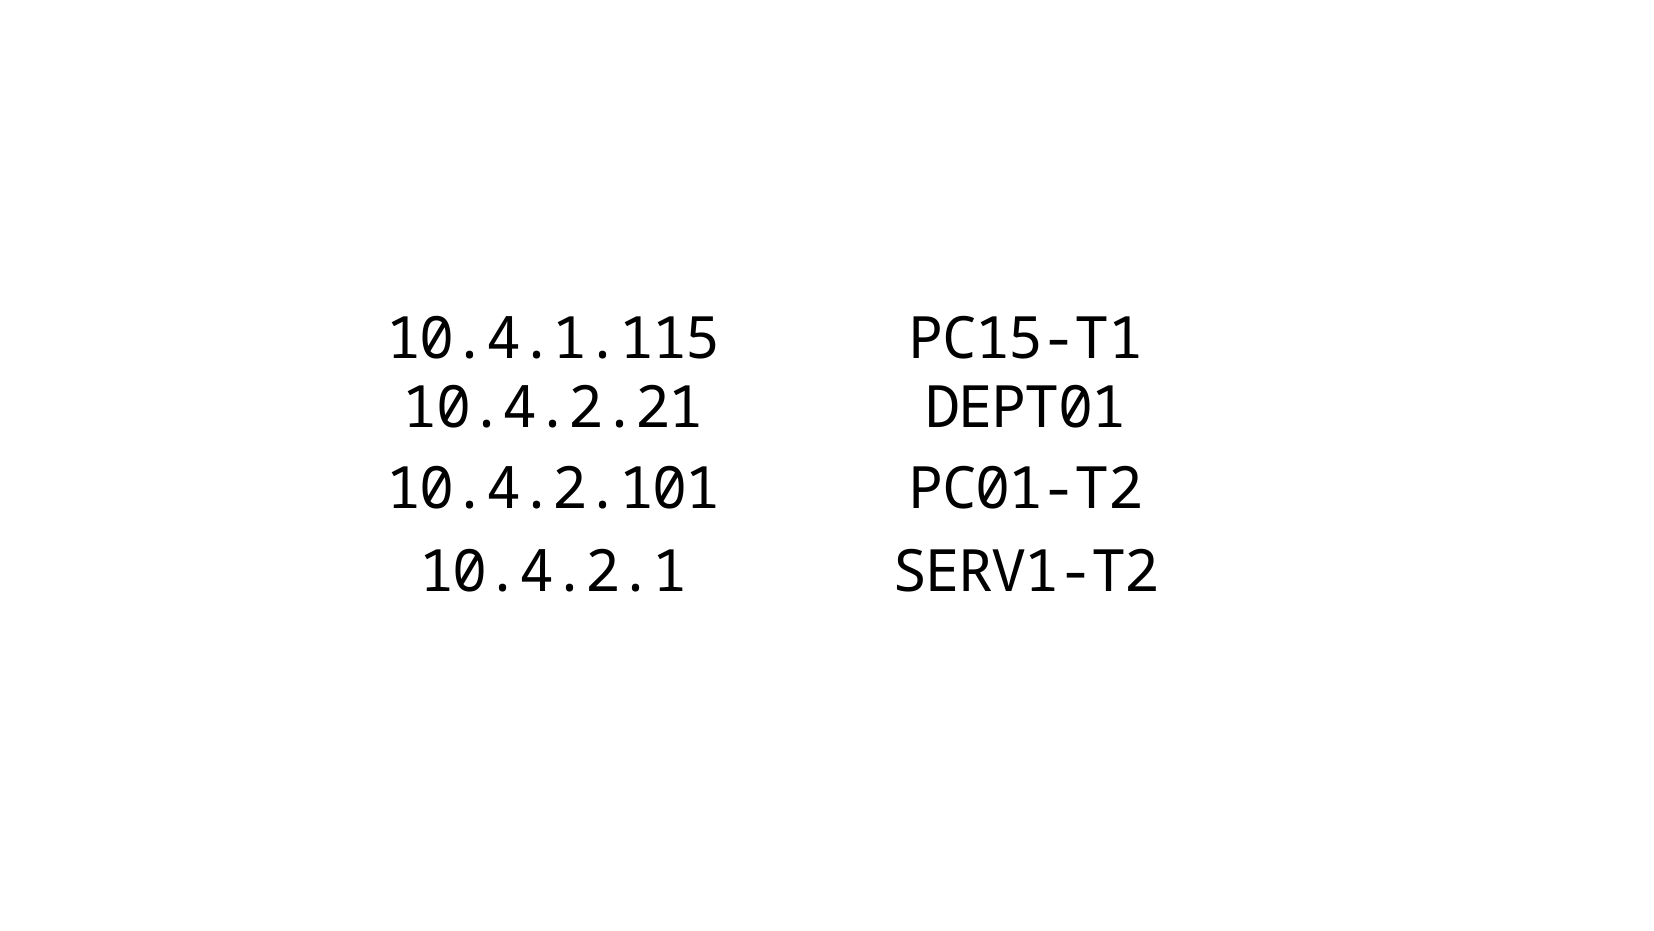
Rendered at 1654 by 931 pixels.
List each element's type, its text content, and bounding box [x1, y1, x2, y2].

text_box 10.4.2.101 [95, 438, 568, 521]
text_box DEPT01 [568, 358, 1484, 438]
text_box 10.4.2.21 [95, 358, 568, 438]
text_box SERV1-T2 [568, 521, 1484, 609]
text_box PC01-T2 [568, 438, 1484, 521]
text_box 10.4.2.1 [95, 521, 568, 609]
text_box 10.4.1.115 [95, 289, 568, 358]
text_box PC15-T1 [568, 289, 1484, 358]
